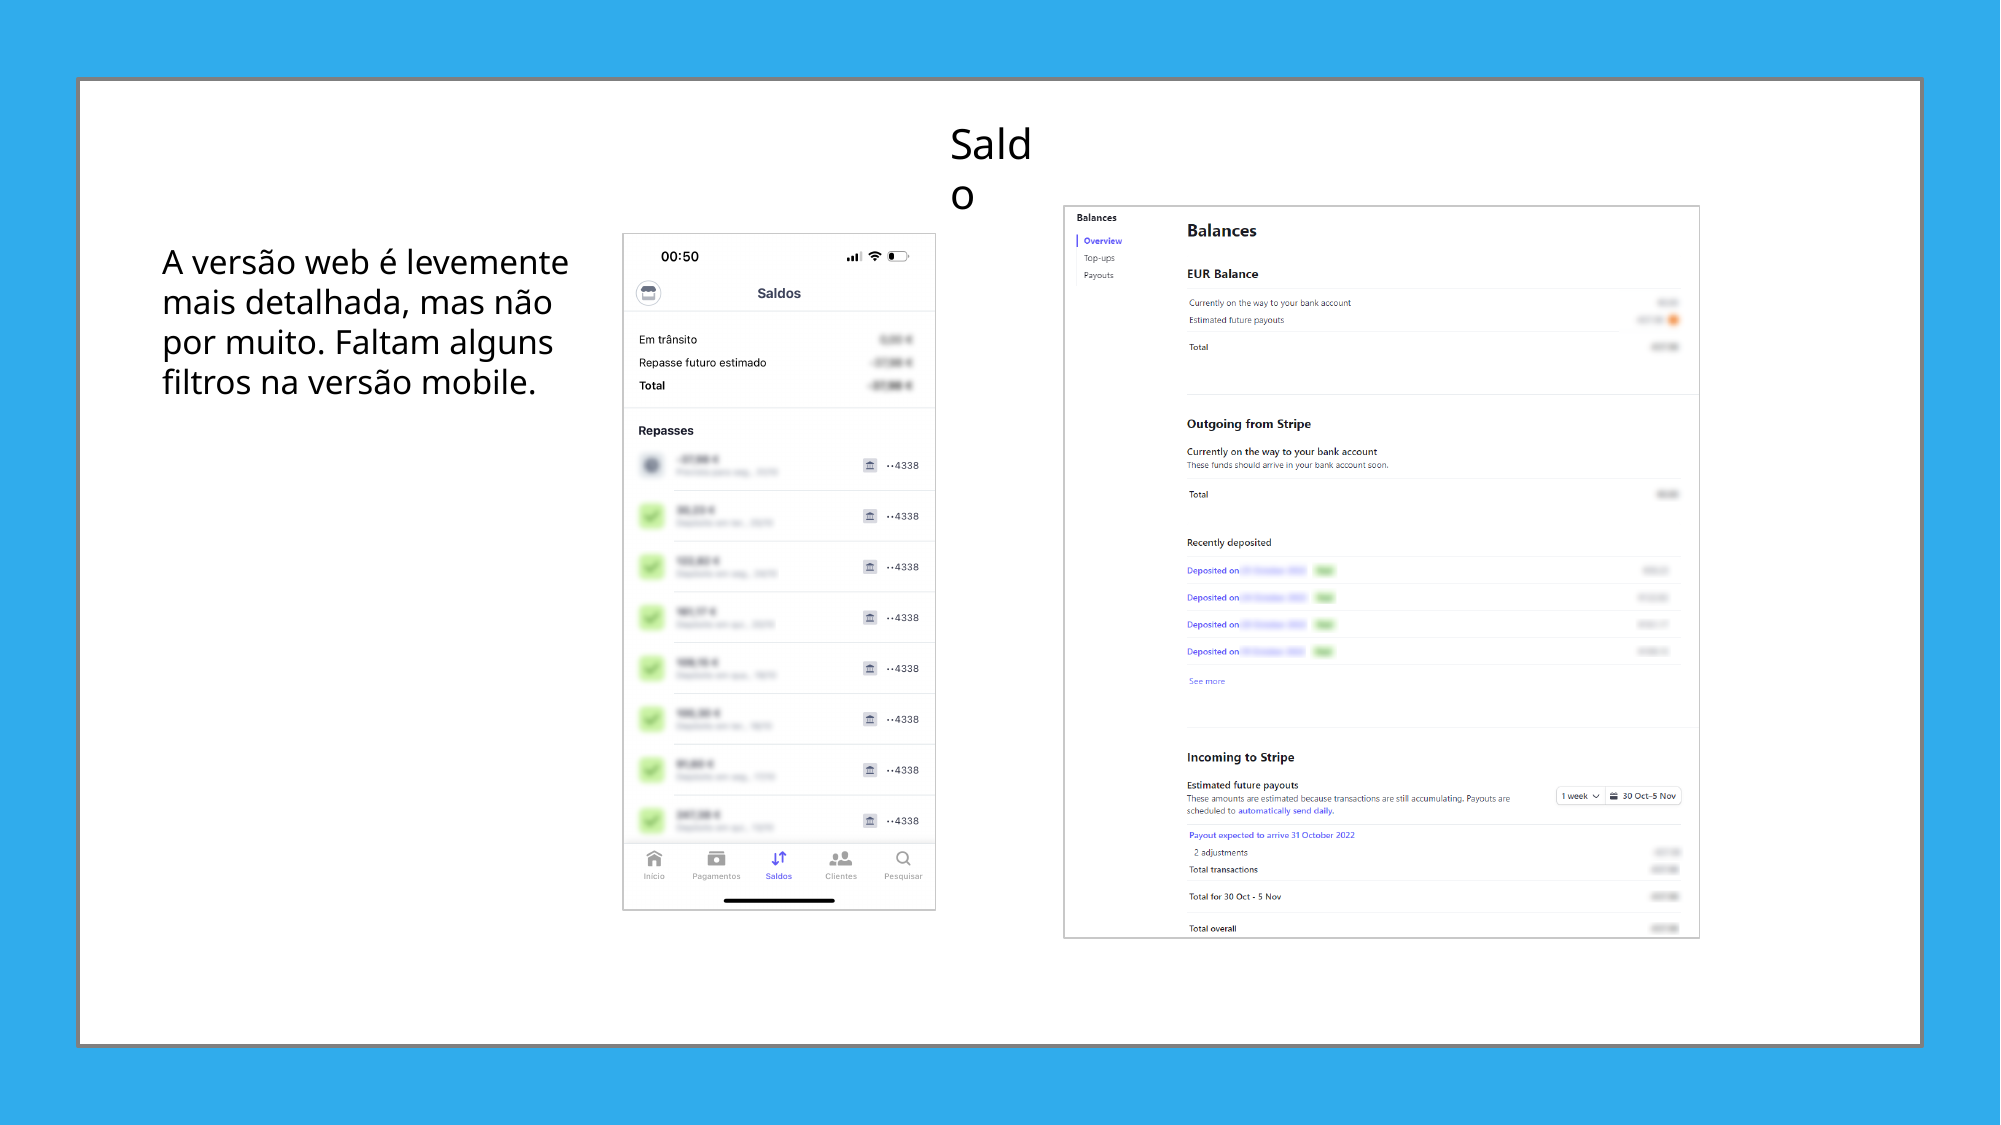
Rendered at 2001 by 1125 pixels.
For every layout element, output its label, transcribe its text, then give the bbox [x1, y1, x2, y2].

text_box A versão web é levemente mais detalhada, mas não por muito. Faltam alguns filtros na versão mobile. [147, 234, 590, 411]
picture [623, 234, 935, 910]
picture [1064, 206, 1699, 938]
text_box [0, 0, 2000, 1125]
text_box Saldo [934, 109, 1065, 176]
